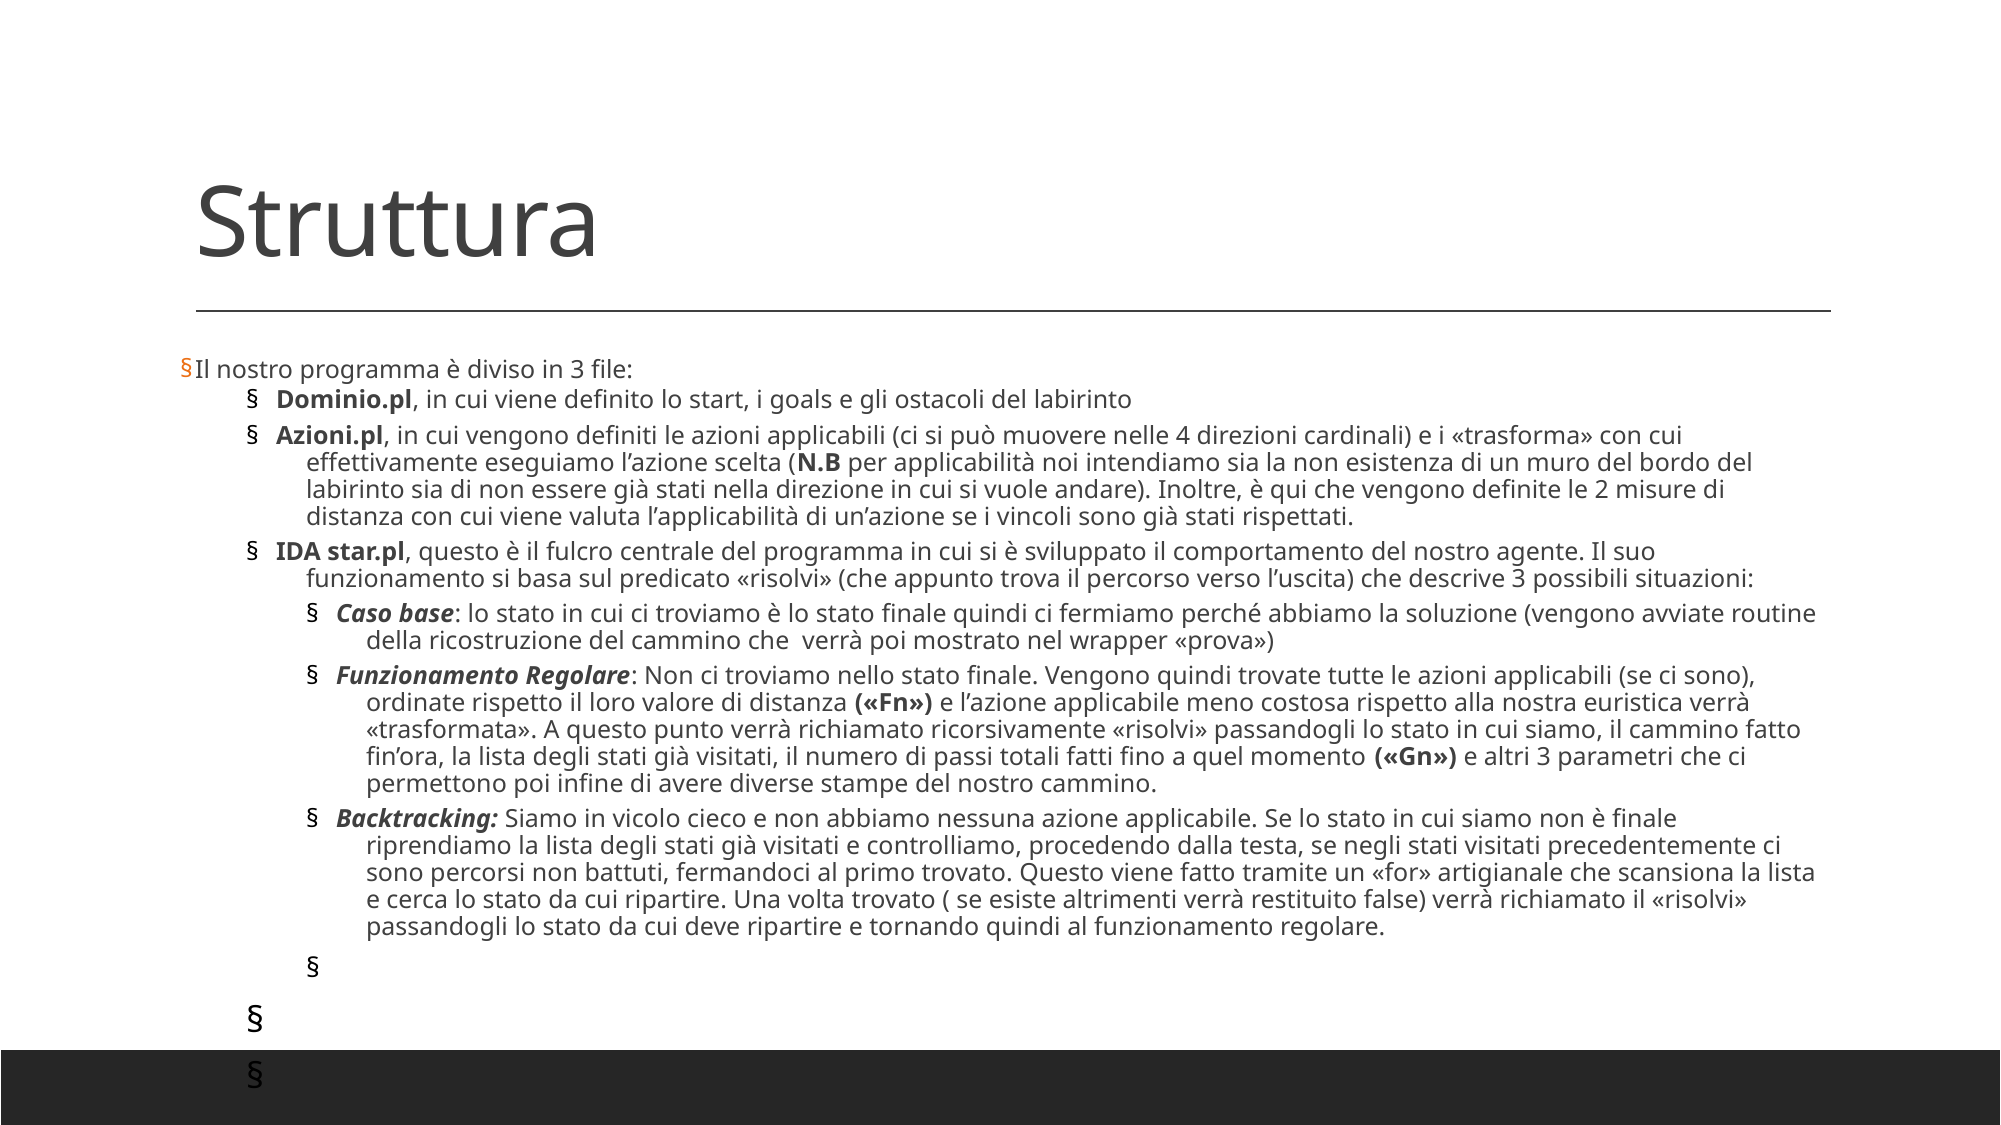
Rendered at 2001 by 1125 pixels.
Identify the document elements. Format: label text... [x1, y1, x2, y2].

title Struttura [180, 47, 1831, 286]
list Il nostro programma è diviso in 3 file: Dominio.pl, in cui viene definito lo start, i goals e gli ostacoli del labirinto Azioni.pl, in cui vengono definiti le azioni applicabili (ci si può muovere nelle 4 direzioni cardinali) e i «trasforma» con cui effettivamente eseguiamo l’azione scelta (N.B per applicabilità noi intendiamo sia la non esistenza di un muro del bordo del labirinto sia di non essere già stati nella direzione in cui si vuole andare). Inoltre, è qui che vengono definite le 2 misure di distanza con cui viene valuta l’applicabilità di un’azione se i vincoli sono già stati rispettati. IDA star.pl, questo è il fulcro centrale del programma in cui si è sviluppato il comportamento del nostro agente. Il suo funzionamento si basa sul predicato «risolvi» (che appunto trova il percorso verso l’uscita) che descrive 3 possibili situazioni: Caso base: lo stato in cui ci troviamo è lo stato finale quindi ci fermiamo perché abbiamo la soluzione (vengono avviate routine della ricostruzione del cammino che verrà poi mostrato nel wrapper «prova») Funzionamento Regolare: Non ci troviamo nello stato finale. Vengono quindi trovate tutte le azioni applicabili (se ci sono), ordinate rispetto il loro valore di distanza («Fn») e l’azione applicabile meno costosa rispetto alla nostra euristica verrà «trasformata». A questo punto verrà richiamato ricorsivamente «risolvi» passandogli lo stato in cui siamo, il cammino fatto fin’ora, la lista degli stati già visitati, il numero di passi totali fatti fino a quel momento («Gn») e altri 3 parametri che ci permettono poi infine di avere diverse stampe del nostro cammino. Backtracking: Siamo in vicolo cieco e non abbiamo nessuna azione applicabile. Se lo stato in cui siamo non è finale riprendiamo la lista degli stati già visitati e controlliamo, procedendo dalla testa, se negli stati visitati precedentemente ci sono percorsi non battuti, fermandoci al primo trovato. Questo viene fatto tramite un «for» artigianale che scansiona la lista e cerca lo stato da cui ripartire. Una volta trovato ( se esiste altrimenti verrà restituito false) verrà richiamato il «risolvi» passandogli lo stato da cui deve ripartire e tornando quindi al funzionamento regolare. [180, 345, 1831, 963]
